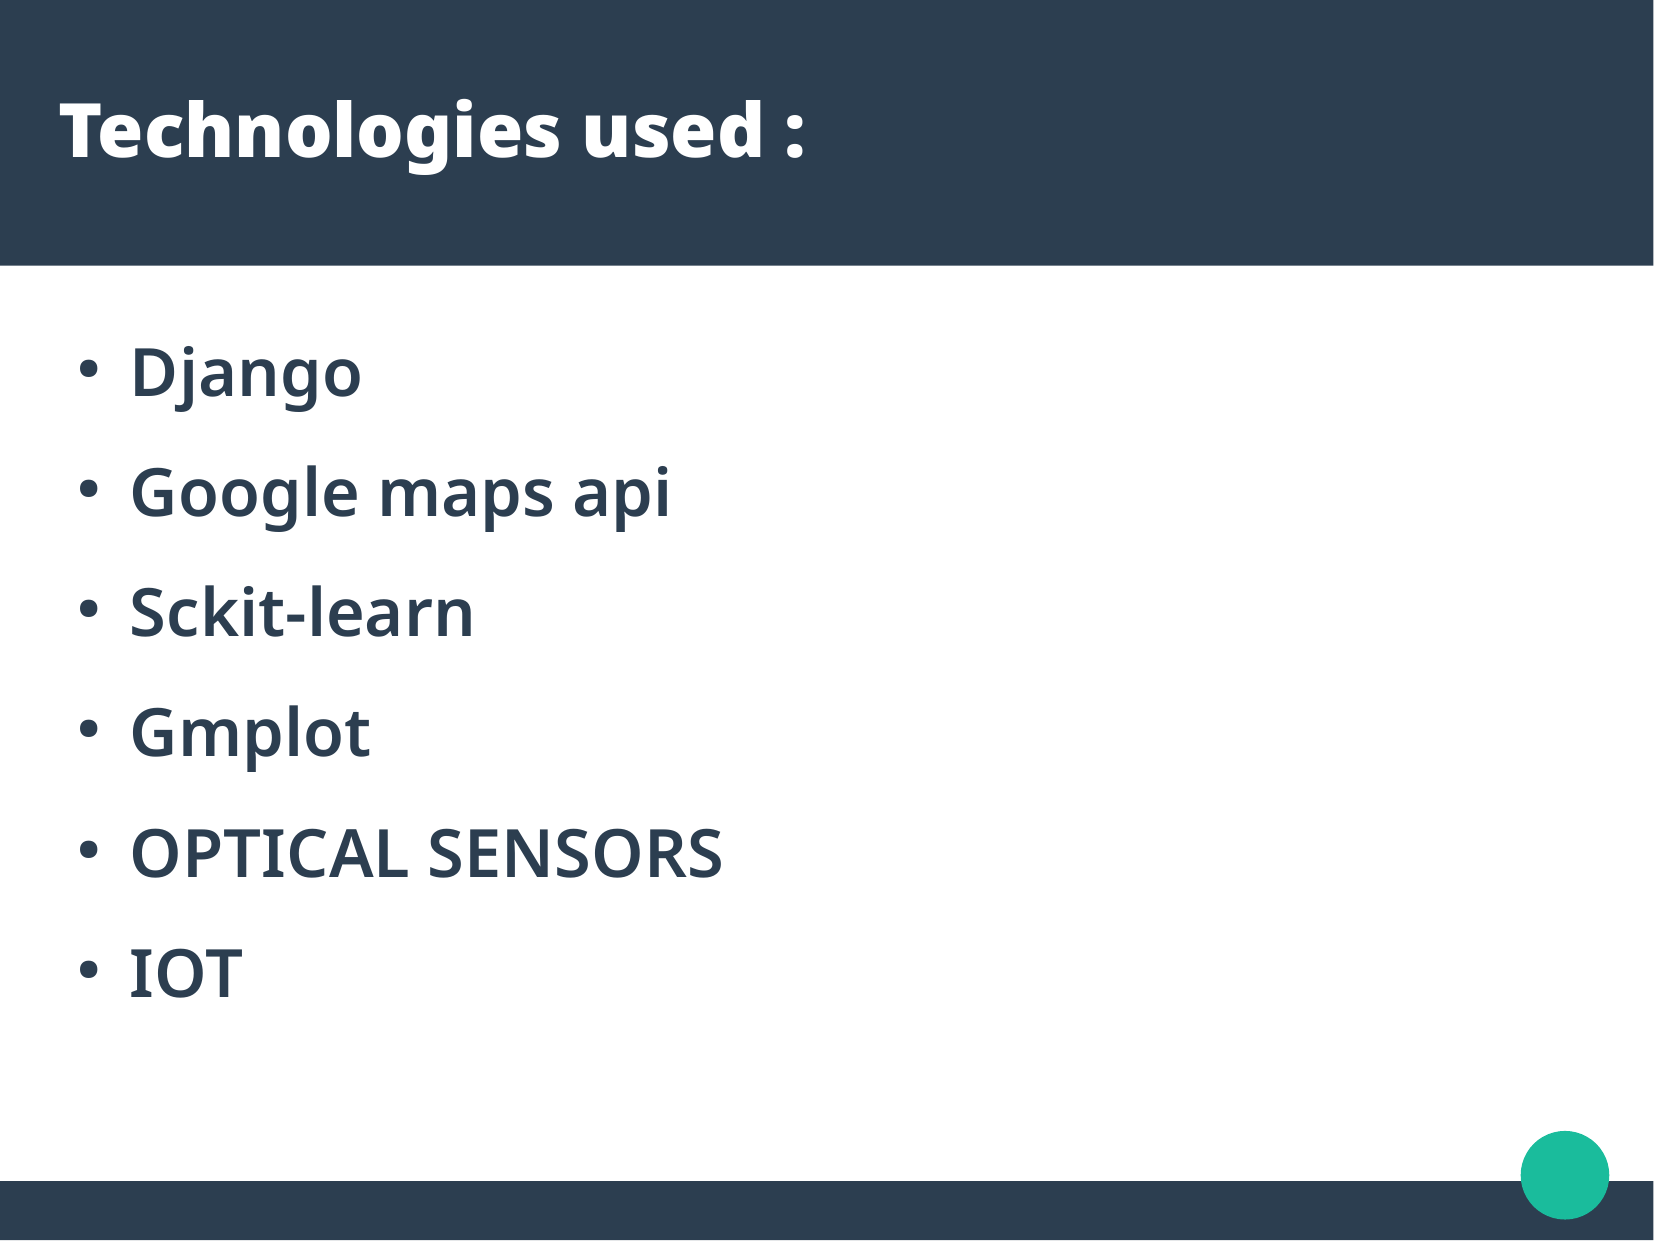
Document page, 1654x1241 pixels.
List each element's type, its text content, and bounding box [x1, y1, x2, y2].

title Technologies used : [59, 49, 1595, 207]
list Django Google maps api Sckit-learn Gmplot OPTICAL SENSORS IOT [59, 324, 1595, 1152]
